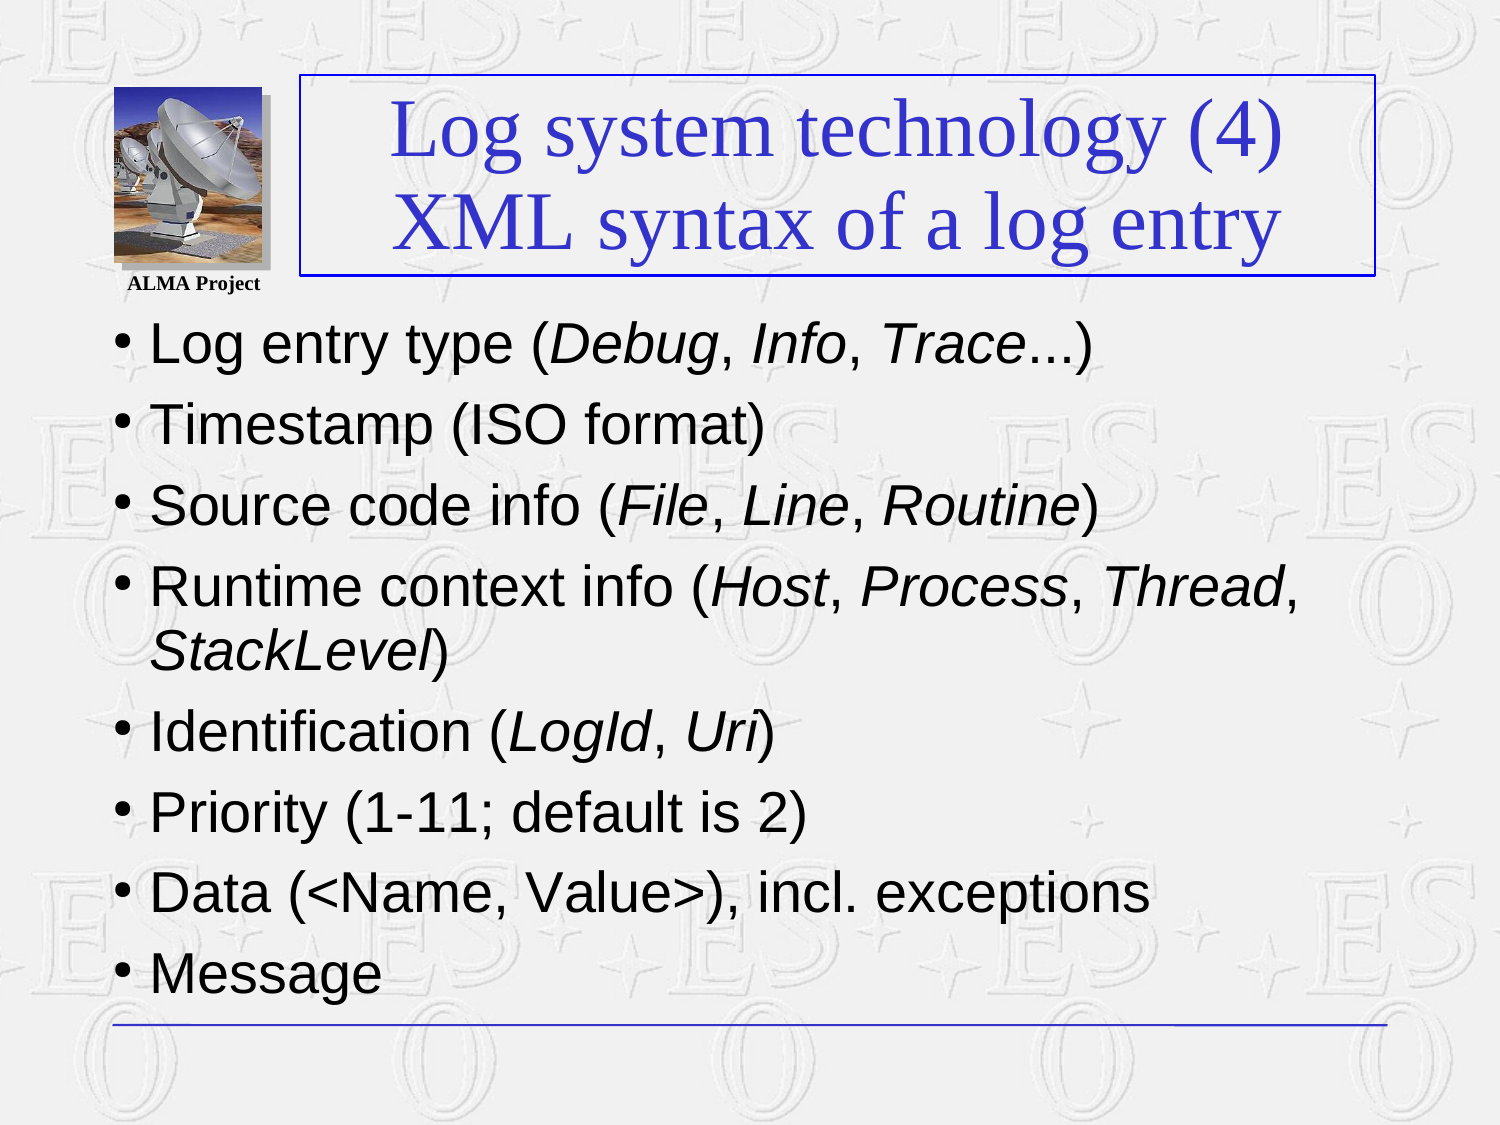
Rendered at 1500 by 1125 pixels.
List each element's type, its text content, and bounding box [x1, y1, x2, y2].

title Log system technology (4) XML syntax of a log entry [299, 74, 1375, 276]
list Log entry type (Debug, Info, Trace...) Timestamp (ISO format) Source code info (File, Line, Routine) Runtime context info (Host, Process, Thread, StackLevel) Identification (LogId, Uri) Priority (1-11; default is 2) Data (<Name, Value>), incl. exceptions Message [112, 312, 1388, 1011]
picture [0, 0, 1500, 1125]
